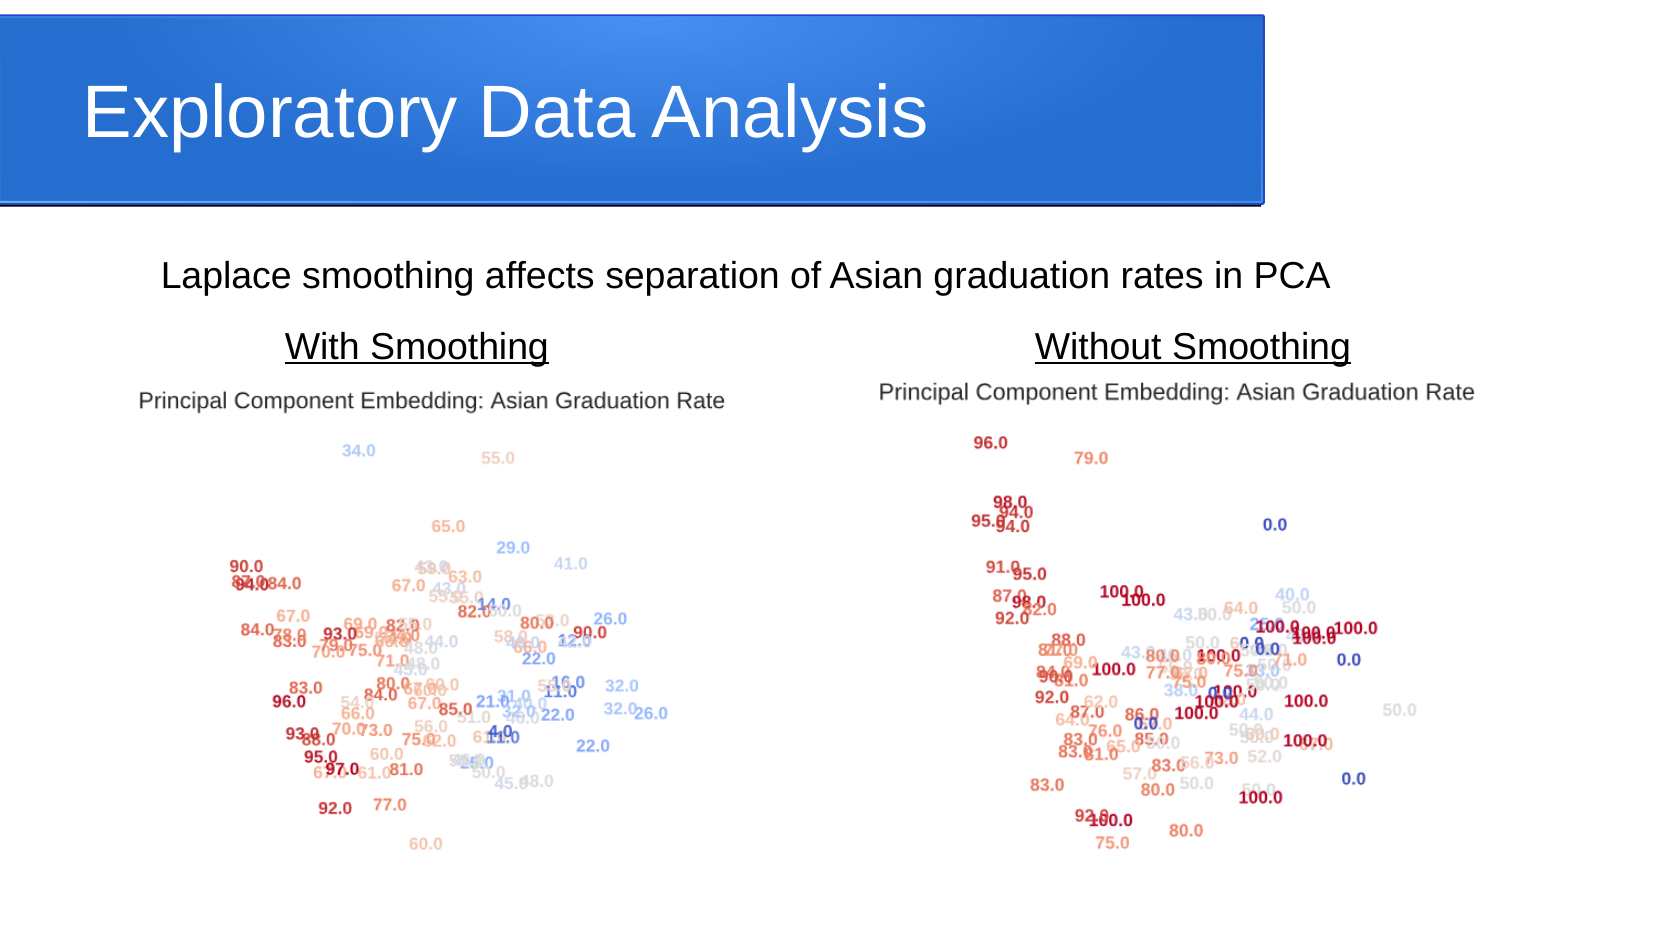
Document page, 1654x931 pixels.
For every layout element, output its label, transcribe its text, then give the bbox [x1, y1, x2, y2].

picture [128, 381, 736, 901]
list Laplace smoothing affects separation of Asian graduation rates in PCA [90, 255, 1531, 331]
picture [868, 372, 1486, 901]
title Exploratory Data Analysis [82, 35, 1235, 189]
text_box With Smoothing Without Smoothing [270, 318, 1462, 376]
